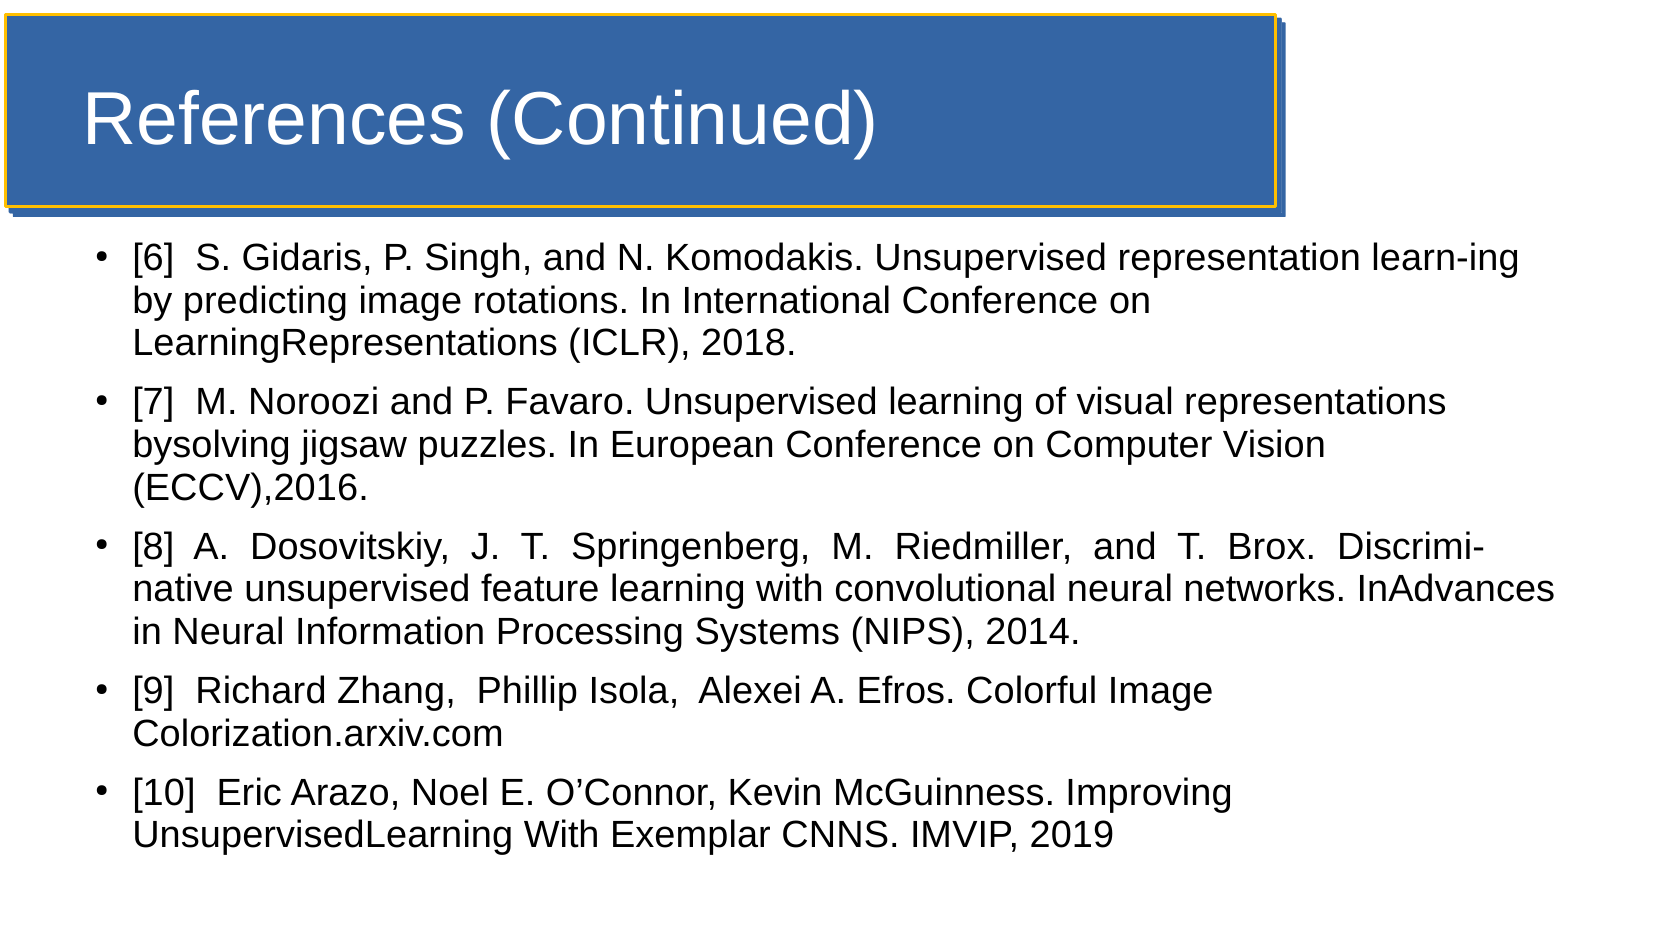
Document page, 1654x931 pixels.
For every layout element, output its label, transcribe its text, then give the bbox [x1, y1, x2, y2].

title References (Continued) [82, 44, 1235, 192]
list [6] S. Gidaris, P. Singh, and N. Komodakis. Unsupervised representation learn-ing by predicting image rotations. In International Conference on LearningRepresentations (ICLR), 2018. [7] M. Noroozi and P. Favaro. Unsupervised learning of visual representations bysolving jigsaw puzzles. In European Conference on Computer Vision (ECCV),2016. [8] A. Dosovitskiy, J. T. Springenberg, M. Riedmiller, and T. Brox. Discrimi-native unsupervised feature learning with convolutional neural networks. InAdvances in Neural Information Processing Systems (NIPS), 2014. [9] Richard Zhang, Phillip Isola, Alexei A. Efros. Colorful Image Colorization.arxiv.com [10] Eric Arazo, Noel E. O’Connor, Kevin McGuinness. Improving UnsupervisedLearning With Exemplar CNNS. IMVIP, 2019 [82, 236, 1560, 863]
